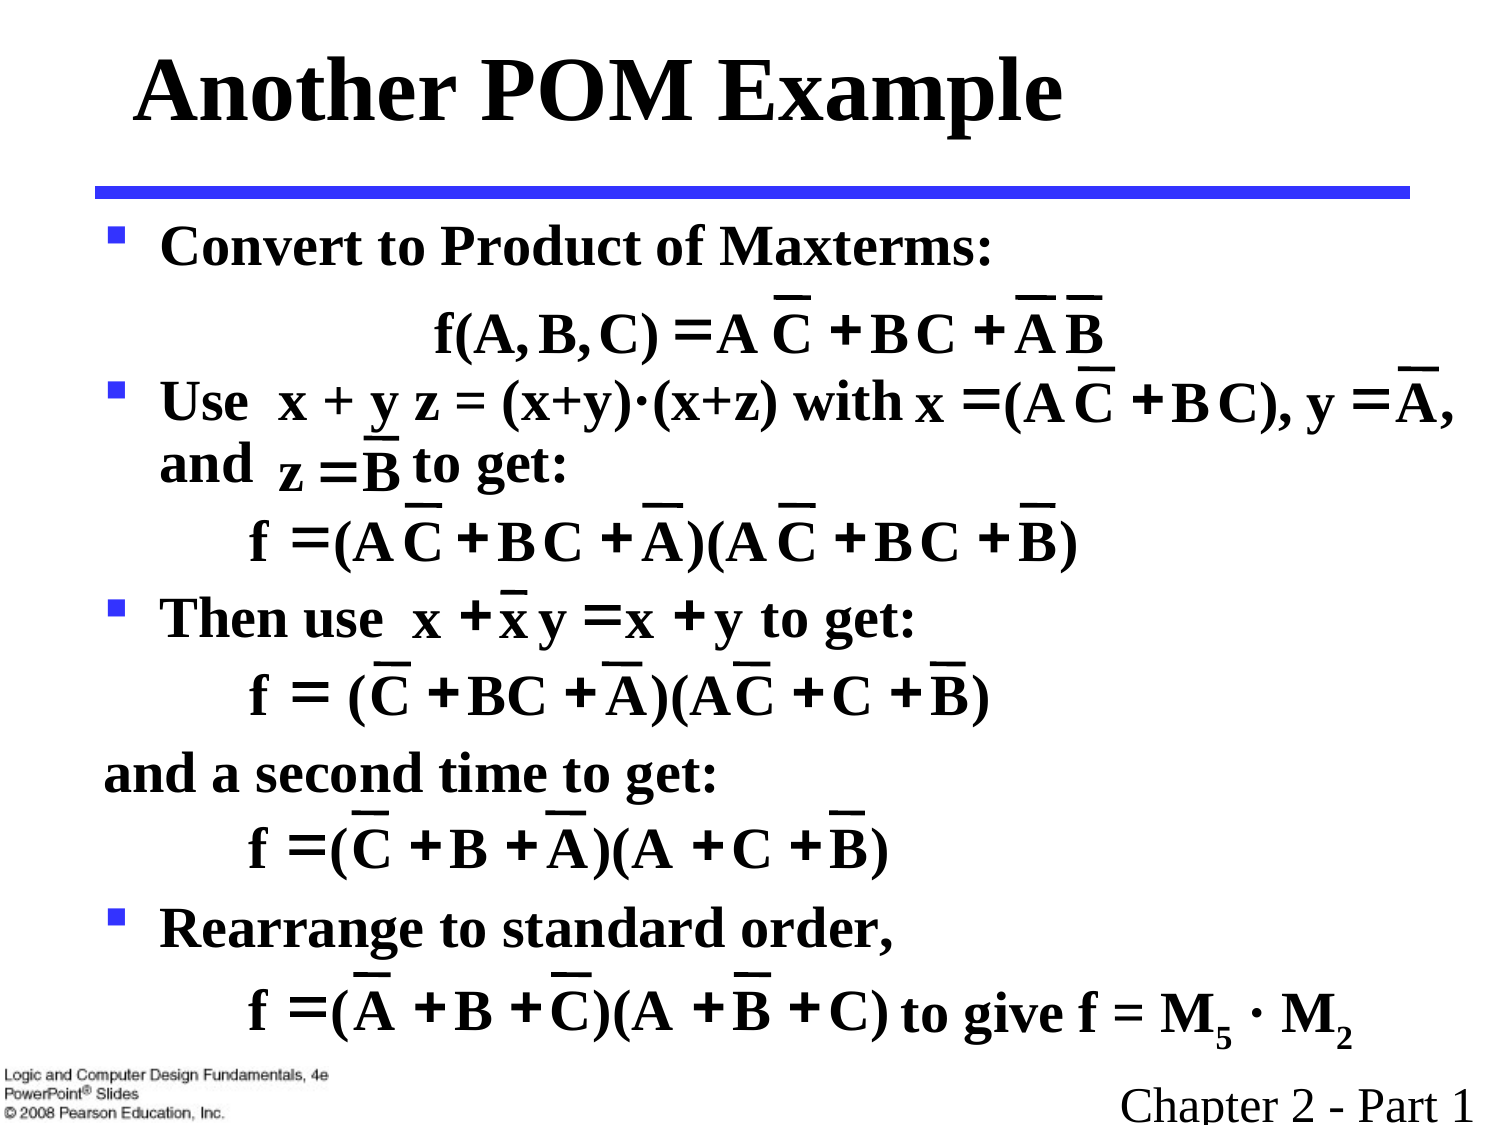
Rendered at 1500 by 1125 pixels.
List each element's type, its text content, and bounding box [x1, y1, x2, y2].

list Convert to Product of Maxterms: Use x + y z = (x+y)·(x+z) with , and to get: Then use to get: and a second time to get: Rearrange to standard order, to give f = M5 · M2 [88, 207, 1500, 1125]
text_box B [1065, 295, 1104, 366]
text_box C [351, 810, 394, 881]
text_box C [831, 657, 874, 728]
text_box f(A, [434, 295, 531, 366]
text_box ( [330, 972, 351, 1043]
text_box  [889, 651, 924, 722]
text_box C [919, 502, 962, 573]
text_box f [249, 677, 269, 728]
text_box A [641, 502, 684, 573]
text_box B [454, 972, 494, 1043]
text_box  [1347, 357, 1395, 428]
text_box C [915, 295, 958, 366]
text_box  [455, 496, 490, 567]
text_box C [771, 295, 814, 366]
text_box ) [870, 810, 891, 881]
text_box C [542, 502, 585, 573]
text_box y [538, 580, 568, 651]
text_box A [1395, 364, 1438, 435]
text_box B [497, 502, 536, 573]
text_box A [728, 321, 740, 337]
text_box B, [538, 295, 592, 366]
text_box  [788, 803, 823, 874]
text_box  [287, 496, 334, 567]
text_box B [732, 972, 772, 1043]
text_box (A [1003, 364, 1066, 435]
text_box x [412, 580, 442, 651]
text_box C [775, 502, 819, 573]
text_box  [408, 803, 443, 874]
text_box  [504, 803, 539, 874]
text_box B [1018, 502, 1058, 573]
text_box C), [1217, 364, 1294, 435]
text_box ( [347, 657, 368, 728]
text_box A [546, 810, 589, 881]
text_box ) [1059, 502, 1079, 573]
text_box  [315, 431, 362, 502]
text_box  [509, 965, 544, 1036]
text_box  [691, 803, 726, 874]
text_box A [716, 295, 759, 366]
text_box BC [467, 657, 549, 728]
text_box  [833, 496, 868, 567]
text_box B [870, 295, 909, 366]
text_box B [829, 810, 869, 881]
text_box )(A [591, 810, 674, 881]
text_box (A [333, 502, 395, 573]
text_box B [449, 810, 489, 881]
text_box f [249, 657, 269, 689]
text_box C [549, 972, 592, 1043]
text_box ( [329, 810, 350, 881]
picture [4, 1066, 88, 1123]
text_box  [669, 288, 717, 359]
text_box f [249, 502, 269, 535]
text_box f [248, 972, 269, 1043]
text_box A [353, 972, 396, 1043]
text_box C) [598, 295, 660, 366]
text_box f [248, 830, 268, 881]
text_box C) [828, 972, 890, 1043]
text_box B [362, 433, 401, 504]
text_box C [734, 657, 777, 728]
text_box  [413, 965, 448, 1036]
text_box  [691, 965, 726, 1036]
text_box  [1130, 357, 1165, 428]
text_box  [284, 965, 332, 1036]
text_box  [563, 651, 598, 722]
text_box x [625, 580, 656, 651]
text_box B [930, 657, 970, 728]
text_box  [787, 965, 822, 1036]
text_box  [579, 573, 626, 644]
text_box A [1014, 295, 1057, 364]
text_box )(A [650, 657, 732, 728]
text_box A [605, 657, 648, 728]
text_box y [1294, 364, 1337, 435]
text_box B [1171, 364, 1211, 435]
text_box y [700, 580, 745, 651]
text_box  [972, 288, 1007, 359]
text_box  [426, 651, 461, 722]
text_box x [915, 364, 946, 435]
text_box  [283, 803, 331, 874]
text_box  [828, 288, 863, 359]
text_box ) [971, 657, 991, 728]
text_box C [1073, 364, 1116, 435]
text_box C [369, 657, 412, 728]
text_box x [626, 613, 636, 636]
title Another POM Example [117, 0, 1393, 168]
text_box  [791, 651, 826, 722]
text_box f [248, 810, 268, 842]
text_box  [458, 573, 493, 644]
text_box C [731, 810, 774, 881]
text_box )(A [592, 972, 674, 1043]
text_box B [874, 502, 914, 573]
text_box  [287, 651, 334, 722]
text_box z [278, 433, 305, 504]
text_box  [977, 496, 1012, 567]
text_box C [402, 502, 445, 573]
text_box x [499, 580, 529, 651]
text_box  [958, 357, 1005, 428]
text_box  [672, 573, 707, 644]
text_box f [249, 523, 269, 573]
text_box  [599, 496, 634, 567]
text_box )(A [686, 502, 768, 573]
